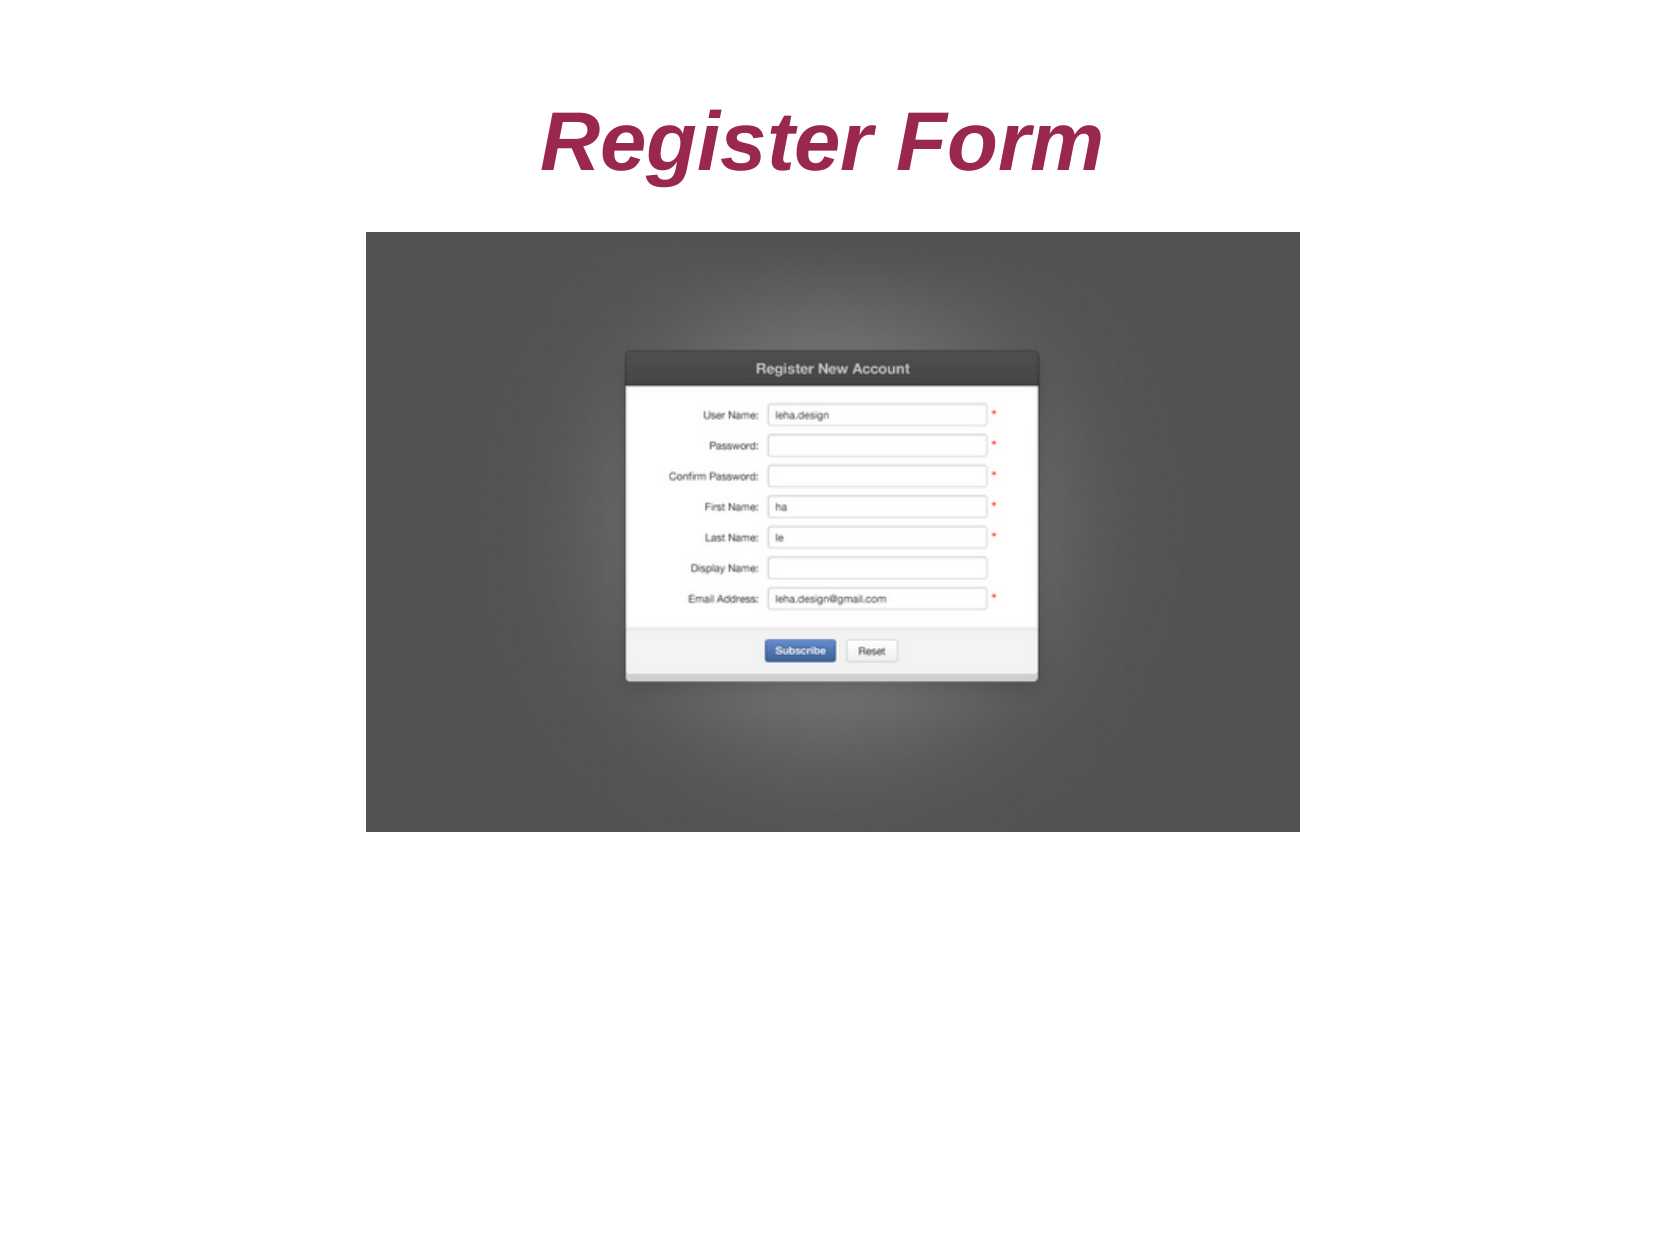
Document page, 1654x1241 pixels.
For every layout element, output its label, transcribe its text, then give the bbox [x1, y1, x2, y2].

title Register Form [78, 72, 1567, 211]
picture [366, 232, 1300, 832]
